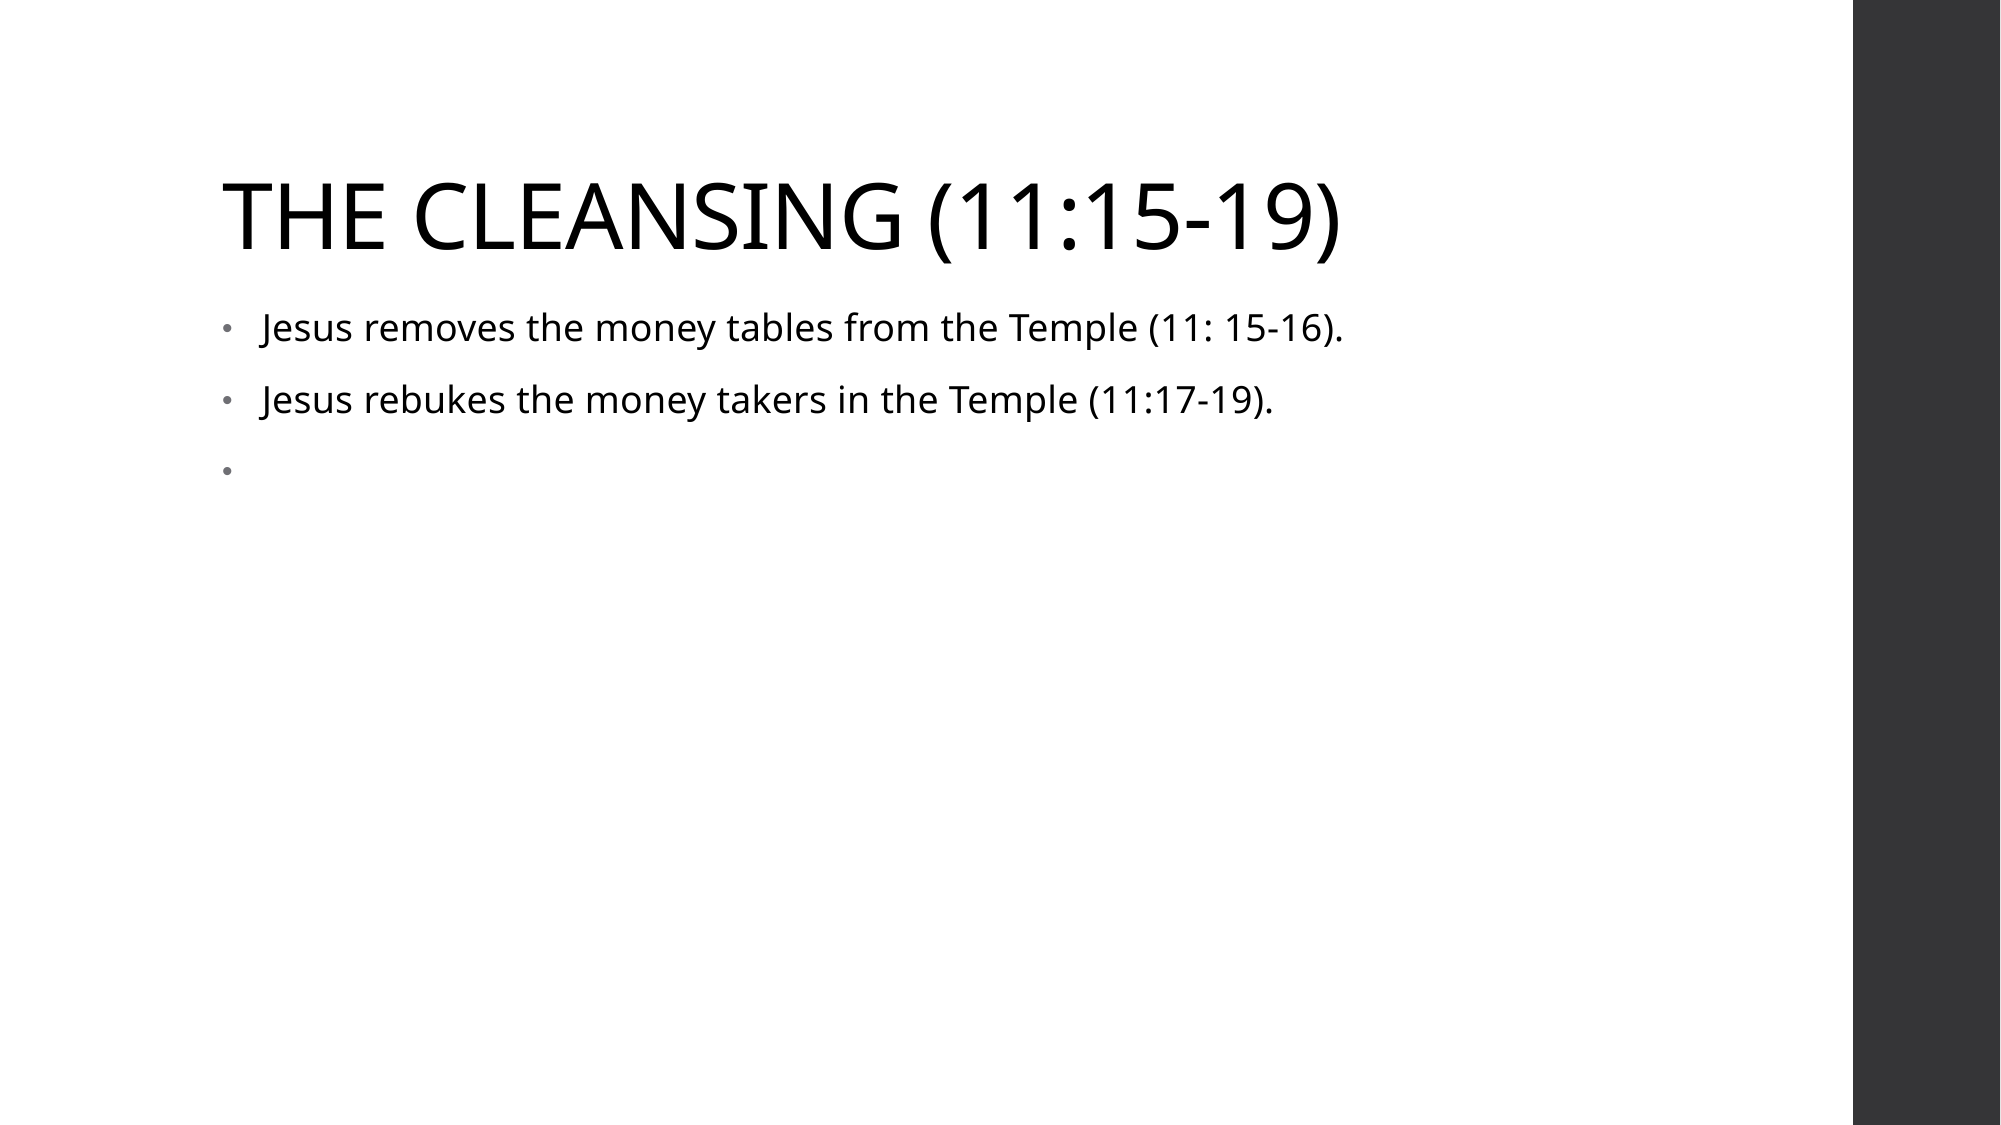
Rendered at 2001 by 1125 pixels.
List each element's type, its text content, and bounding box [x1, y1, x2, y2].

list Jesus removes the money tables from the Temple (11: 15-16). Jesus rebukes the money takers in the Temple (11:17-19). [206, 299, 1617, 1014]
title THE CLEANSING (11:15-19) [206, 60, 1797, 278]
